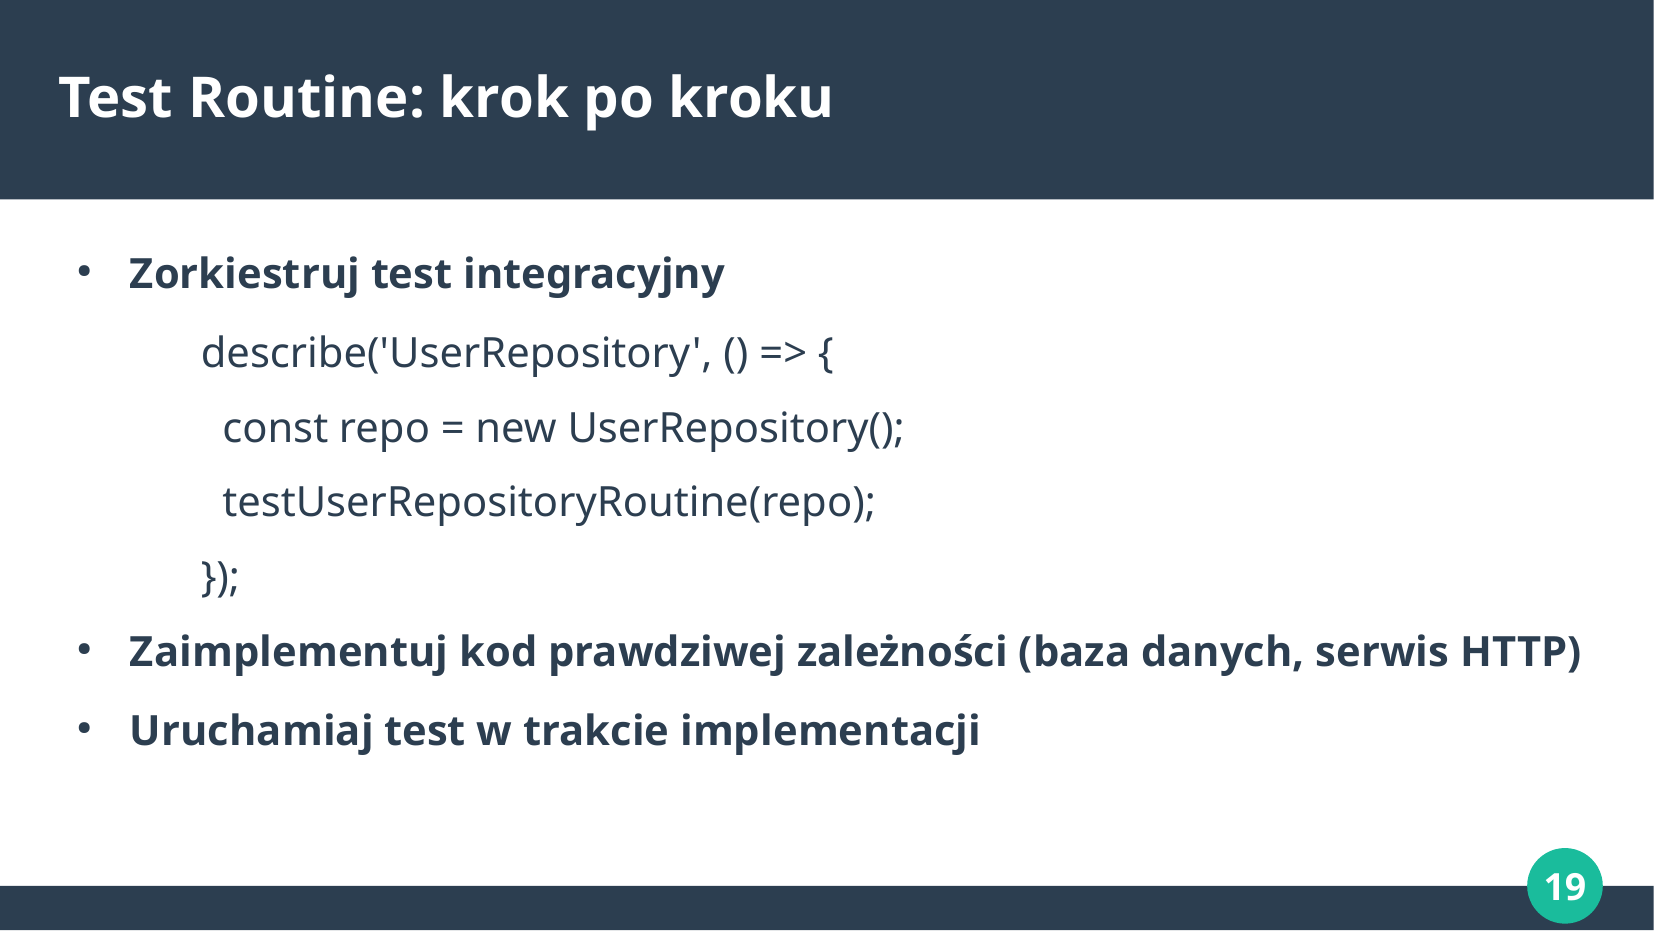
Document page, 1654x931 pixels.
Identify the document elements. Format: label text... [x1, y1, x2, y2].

list Zorkiestruj test integracyjny describe('UserRepository', () => { const repo = new UserRepository(); testUserRepositoryRoutine(repo); }); Zaimplementuj kod prawdziwej zależności (baza danych, serwis HTTP) Uruchamiaj test w trakcie implementacji [59, 243, 1595, 864]
title Test Routine: krok po kroku [59, 37, 1595, 156]
